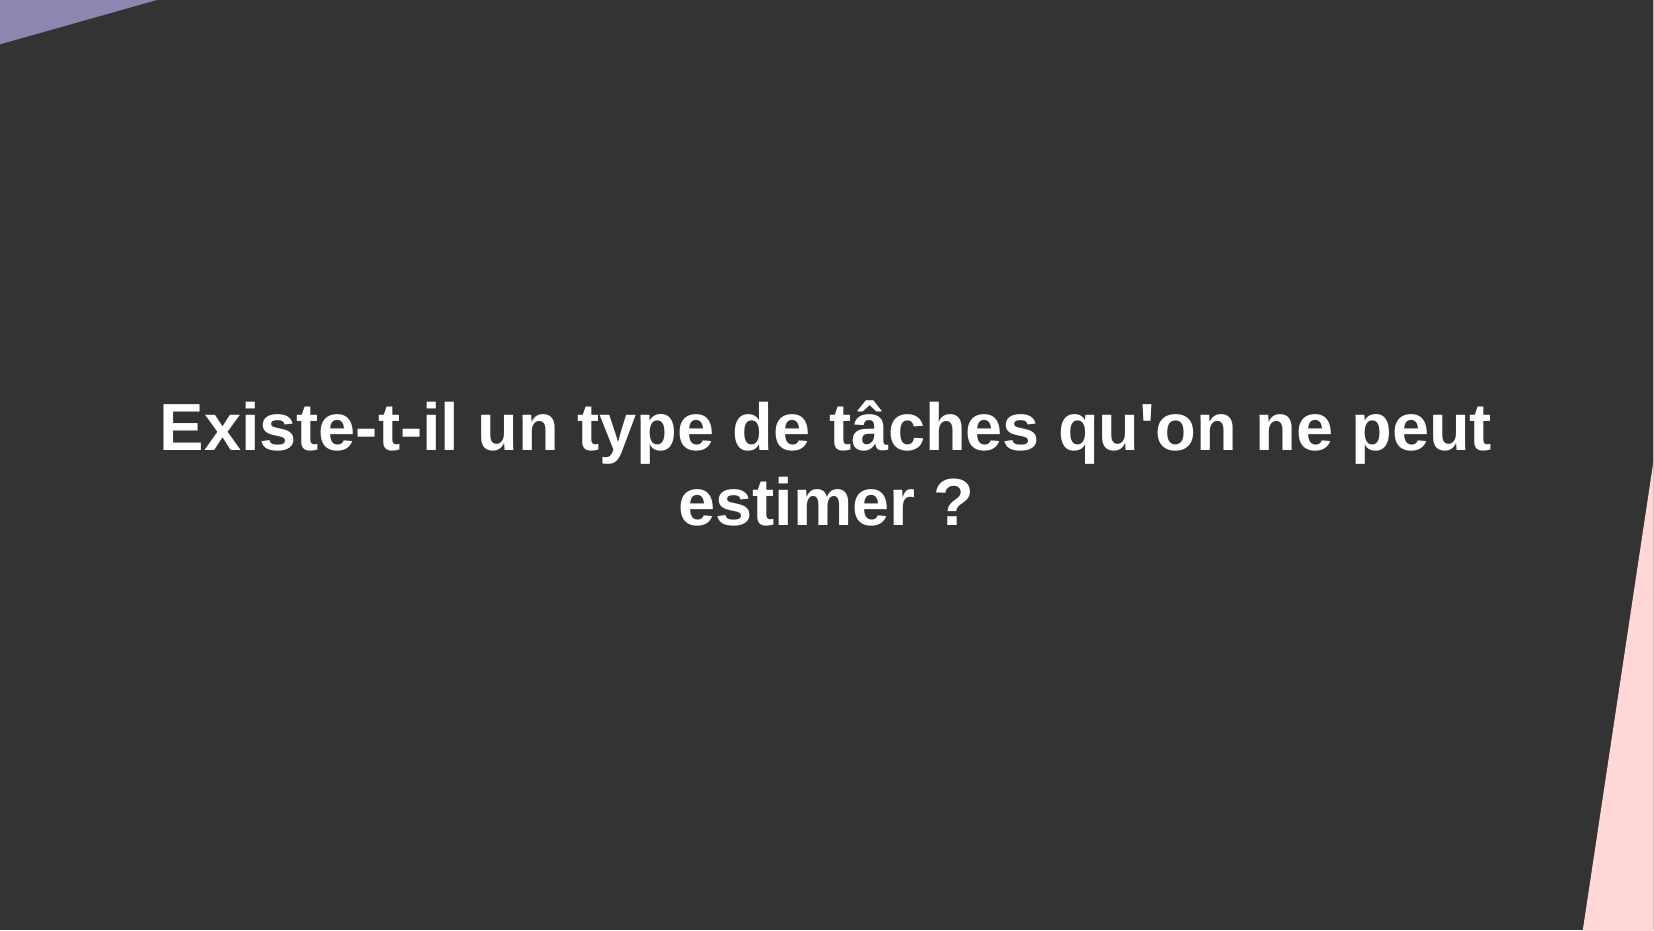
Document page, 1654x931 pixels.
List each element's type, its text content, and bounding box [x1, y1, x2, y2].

text_box [1582, 457, 1654, 931]
title Existe-t-il un type de tâches qu'on ne peut estimer ? [31, 352, 1622, 578]
text_box [0, 0, 157, 45]
